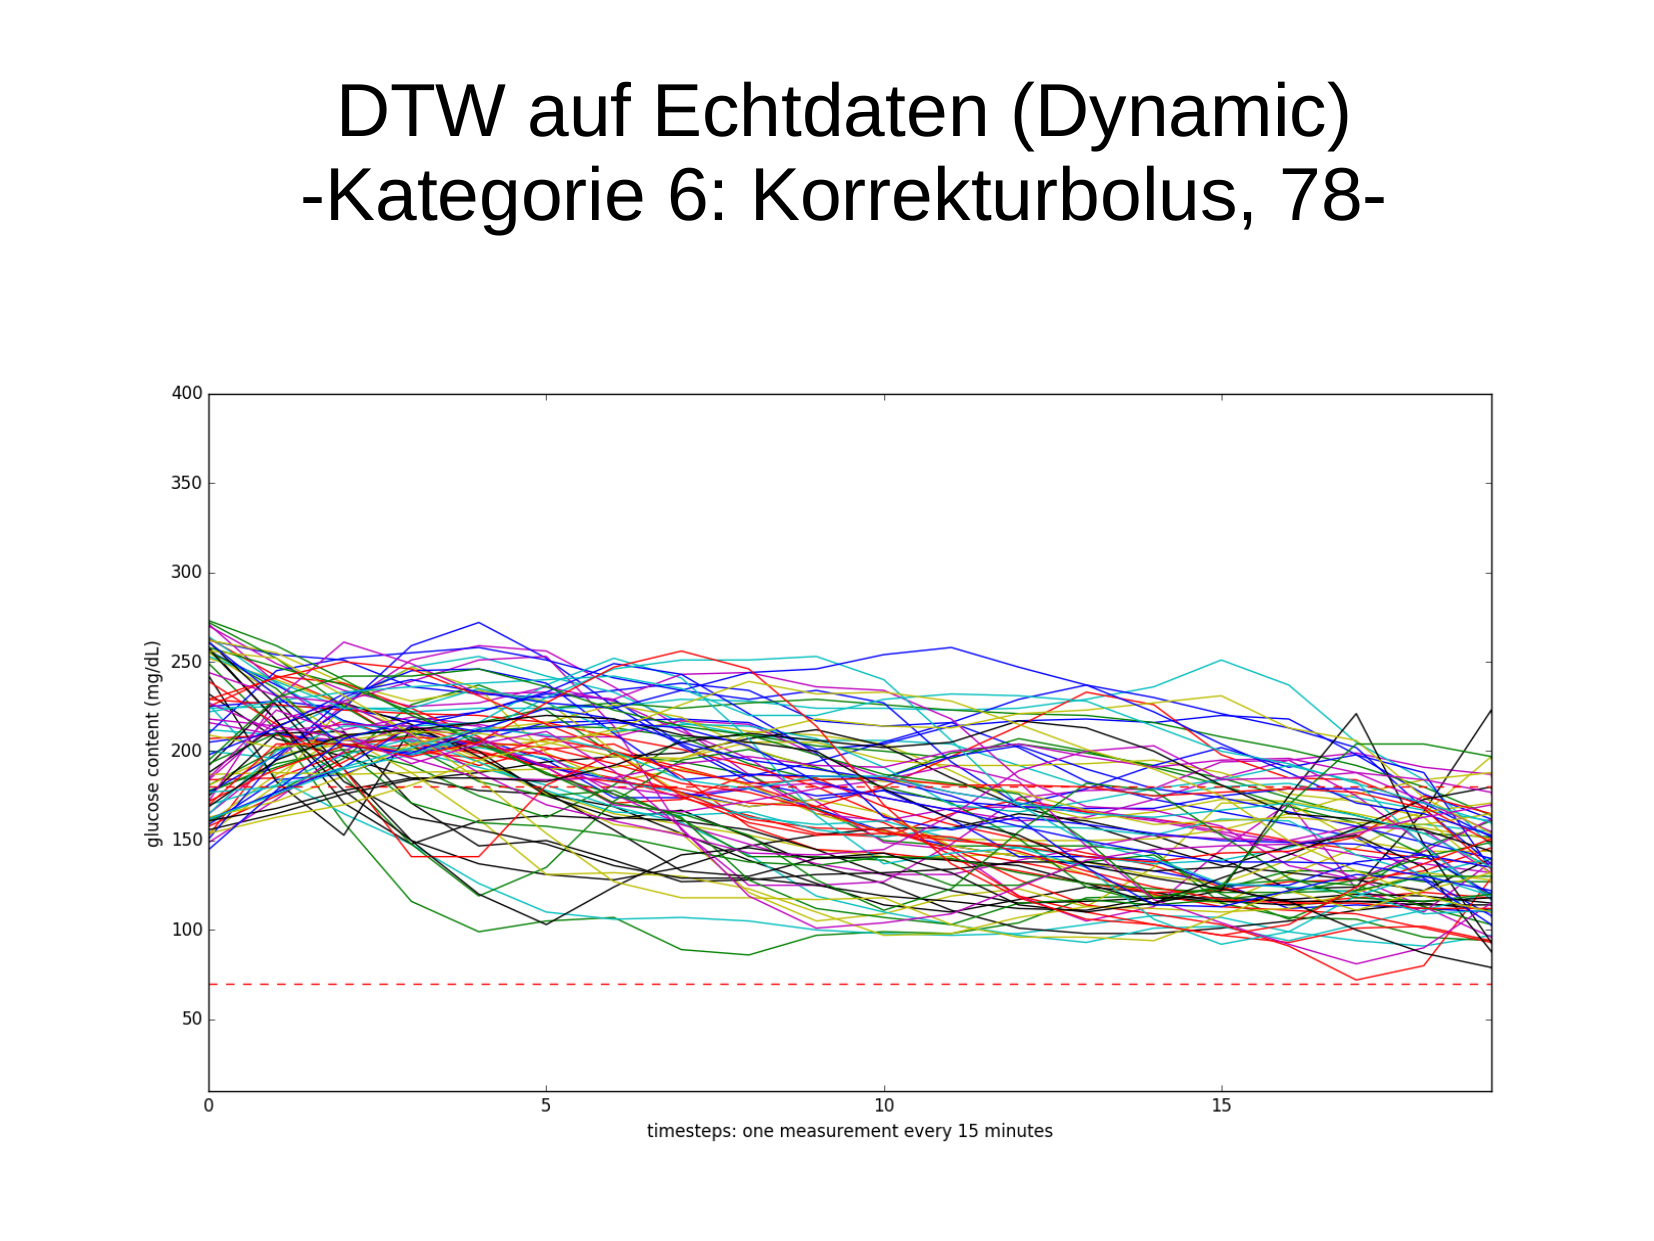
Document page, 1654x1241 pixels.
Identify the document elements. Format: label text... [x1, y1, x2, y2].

picture [2, 307, 1654, 1178]
title DTW auf Echtdaten (Dynamic) -Kategorie 6: Korrekturbolus, 78- [82, 49, 1571, 257]
